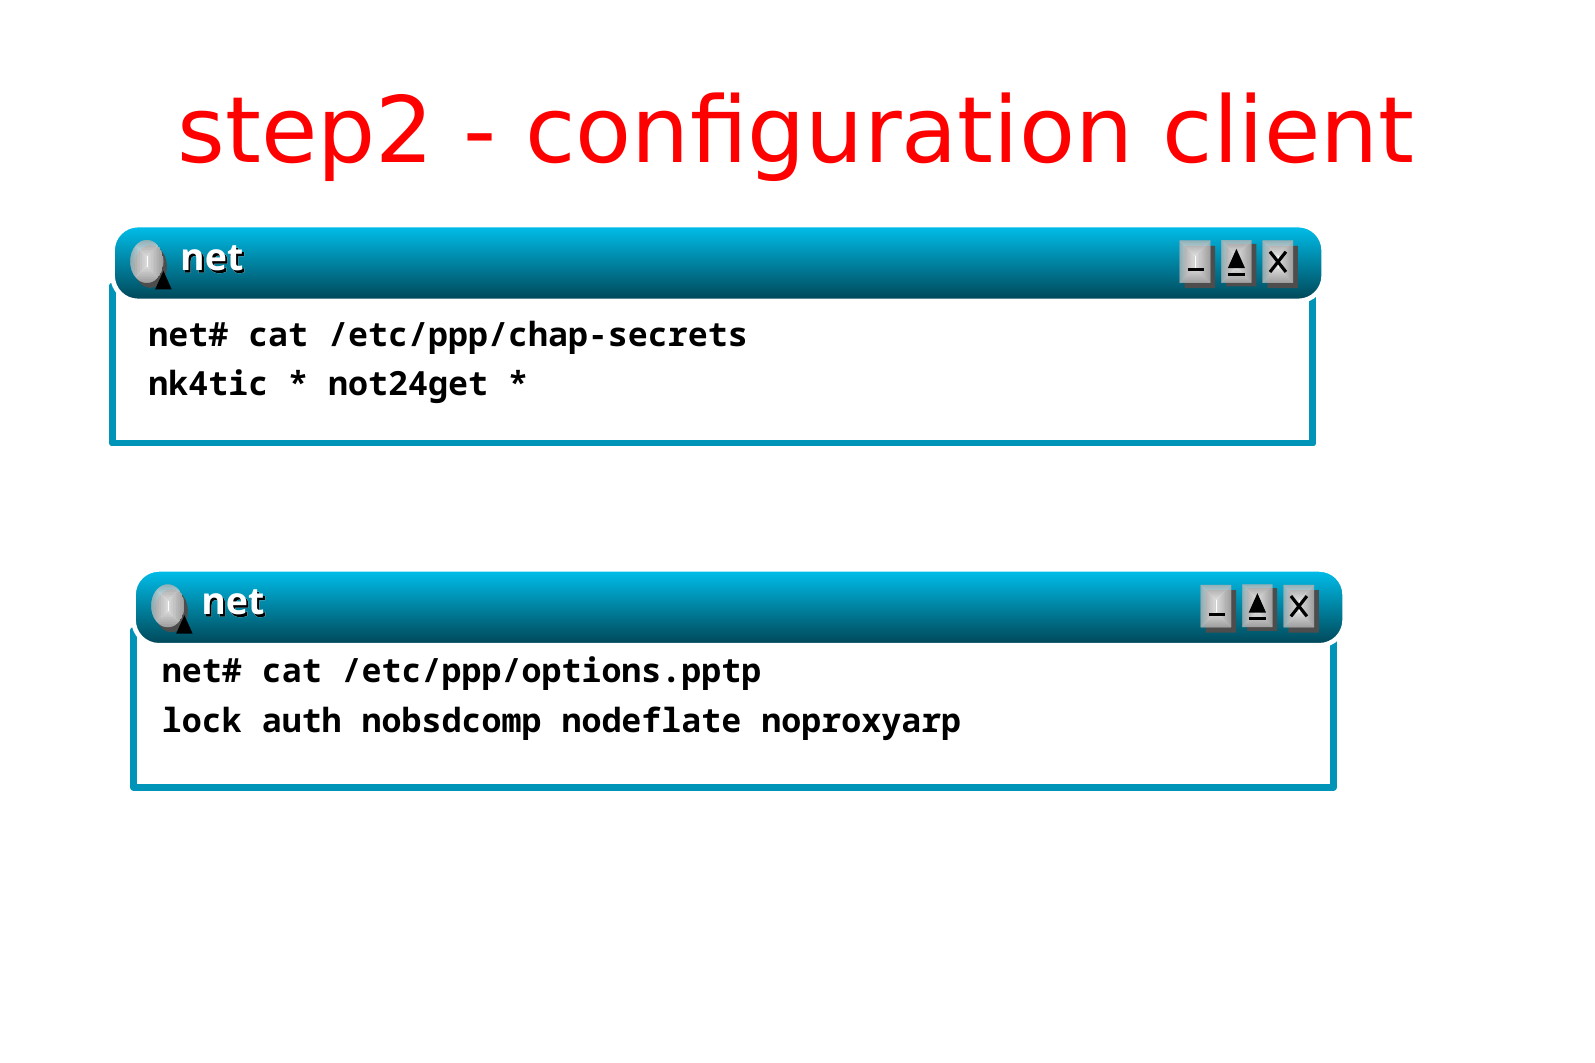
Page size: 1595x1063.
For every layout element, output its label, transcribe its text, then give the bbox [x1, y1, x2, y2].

text_box net [180, 231, 589, 296]
text_box [133, 569, 1345, 644]
text_box net# cat /etc/ppp/chap-secrets nk4tic * not24get * [136, 300, 1346, 444]
text_box [112, 225, 1324, 301]
text_box net# cat /etc/ppp/options.pptp lock auth nobsdcomp nodeflate noproxyarp [150, 637, 1360, 780]
title step2 - configuration client [79, 49, 1515, 213]
text_box net [201, 575, 610, 637]
